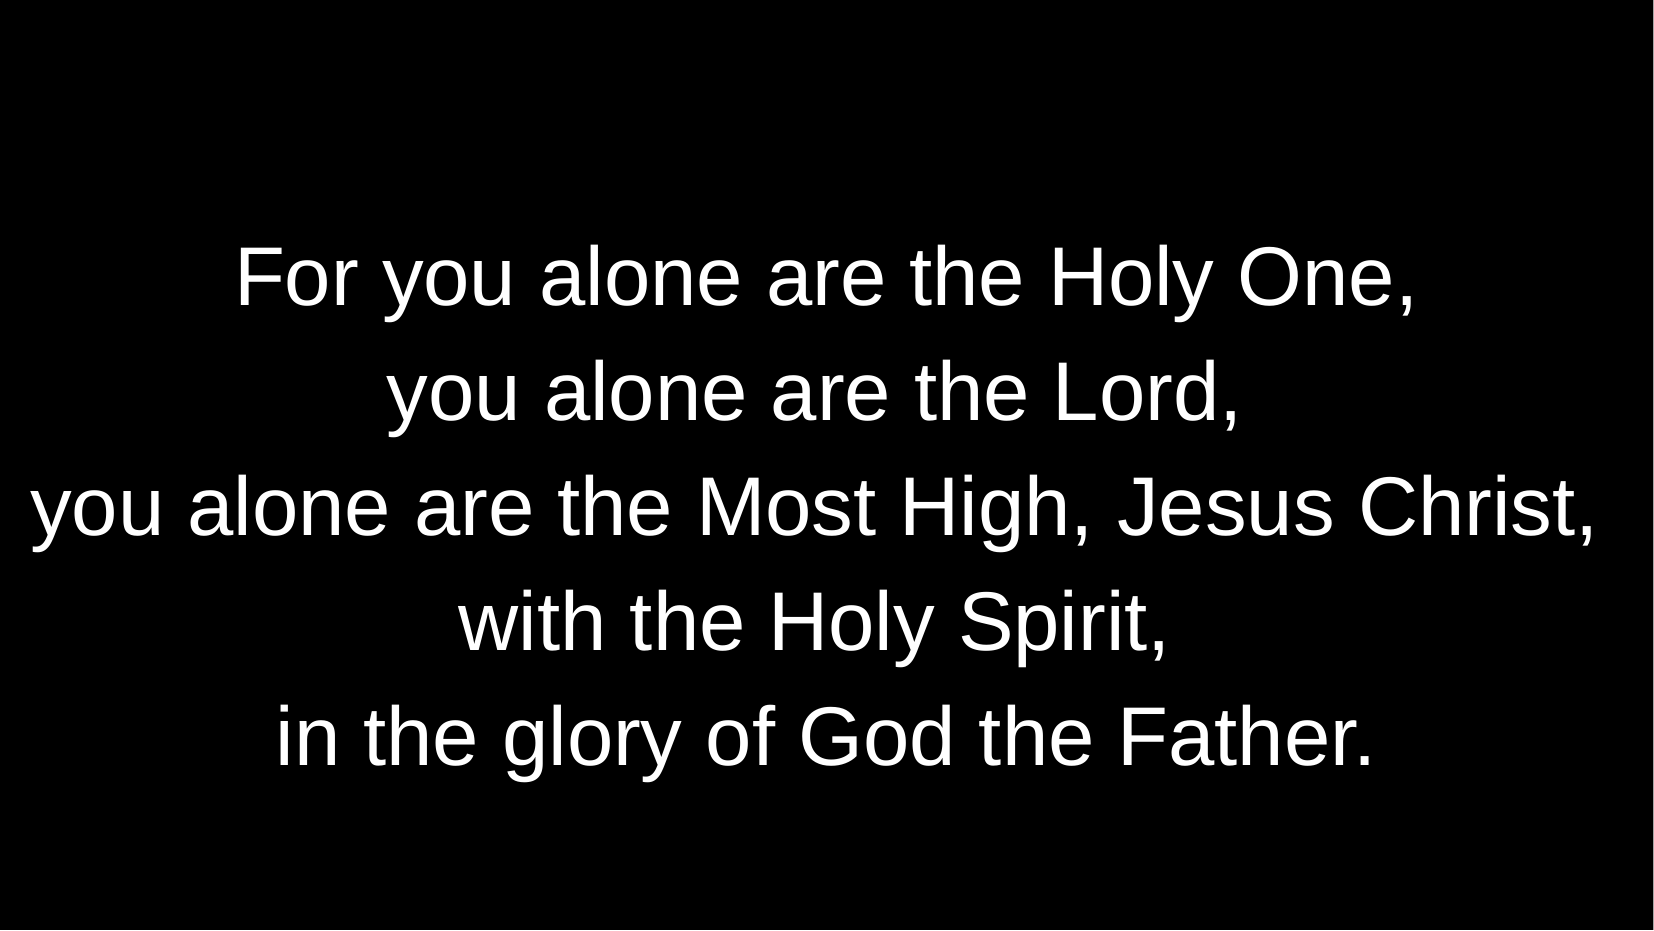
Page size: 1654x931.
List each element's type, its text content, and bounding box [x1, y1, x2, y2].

list For you alone are the Holy One, you alone are the Lord, you alone are the Most High, Jesus Christ, with the Holy Spirit, in the glory of God the Father. [0, 230, 1654, 931]
